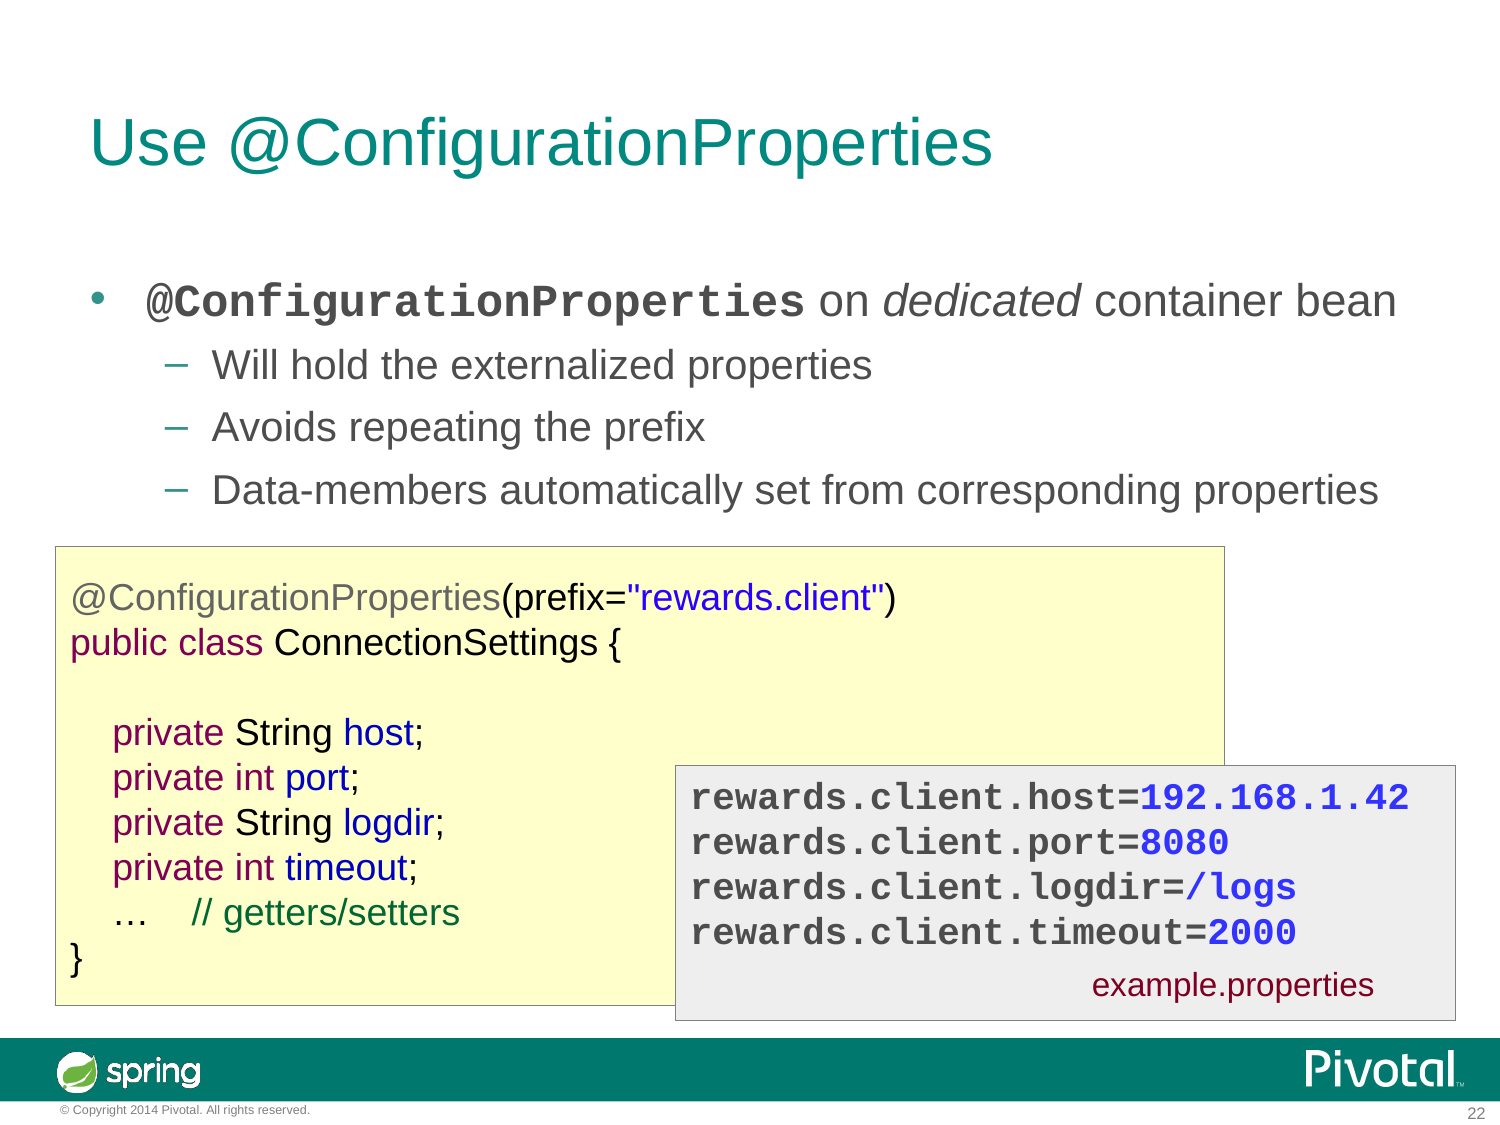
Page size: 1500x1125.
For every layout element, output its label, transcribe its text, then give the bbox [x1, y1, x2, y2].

list @ConfigurationProperties on dedicated container bean Will hold the externalized properties Avoids repeating the prefix Data-members automatically set from corresponding properties [75, 262, 1426, 521]
text_box @ConfigurationProperties(prefix="rewards.client") public class ConnectionSettings { private String host; private int port; private String logdir; private int timeout; … // getters/setters } [55, 546, 1225, 1006]
picture [1306, 1050, 1464, 1087]
picture [32, 1041, 210, 1103]
title Use @ConfigurationProperties [75, 45, 1426, 233]
text_box example.properties [1077, 955, 1453, 1010]
text_box rewards.client.host=192.168.1.42 rewards.client.port=8080 rewards.client.logdir=/logs rewards.client.timeout=2000 [675, 765, 1456, 1021]
